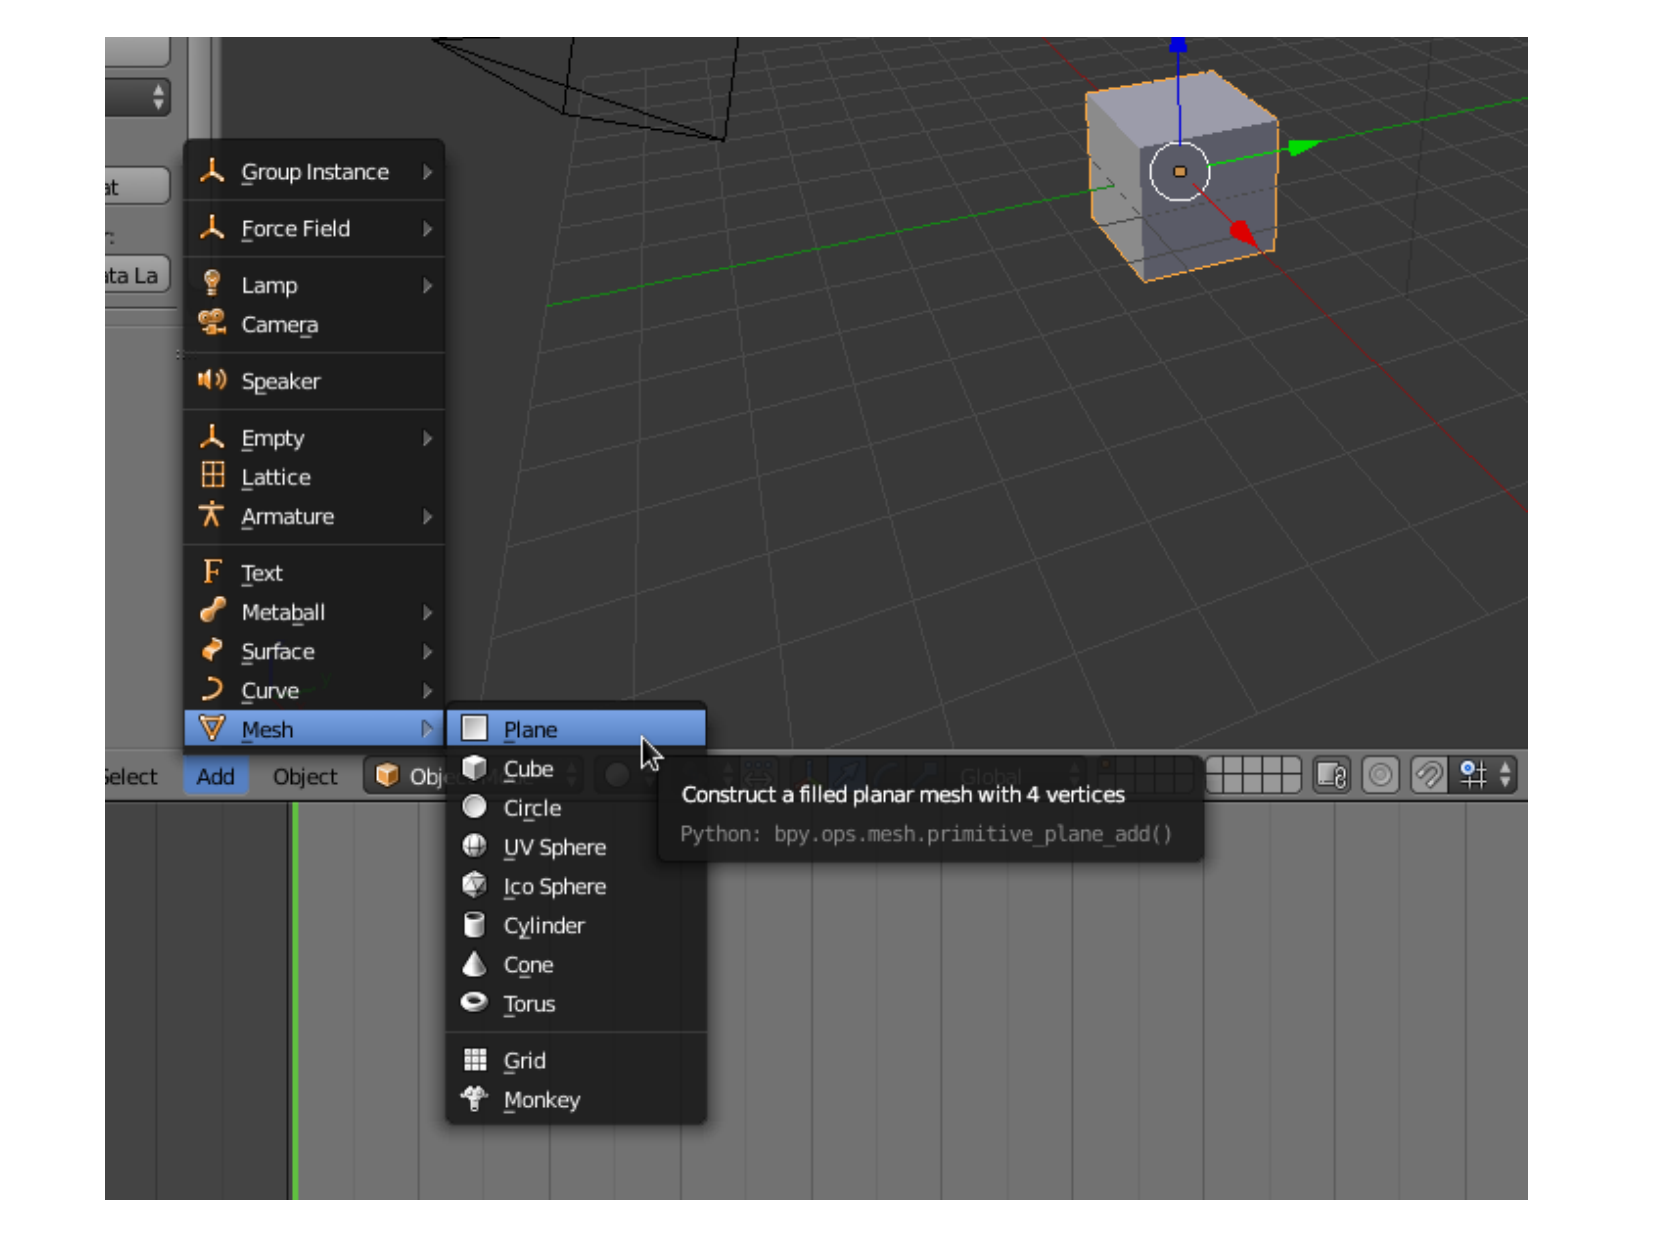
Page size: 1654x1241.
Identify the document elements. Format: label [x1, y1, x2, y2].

picture [105, 37, 1528, 1201]
